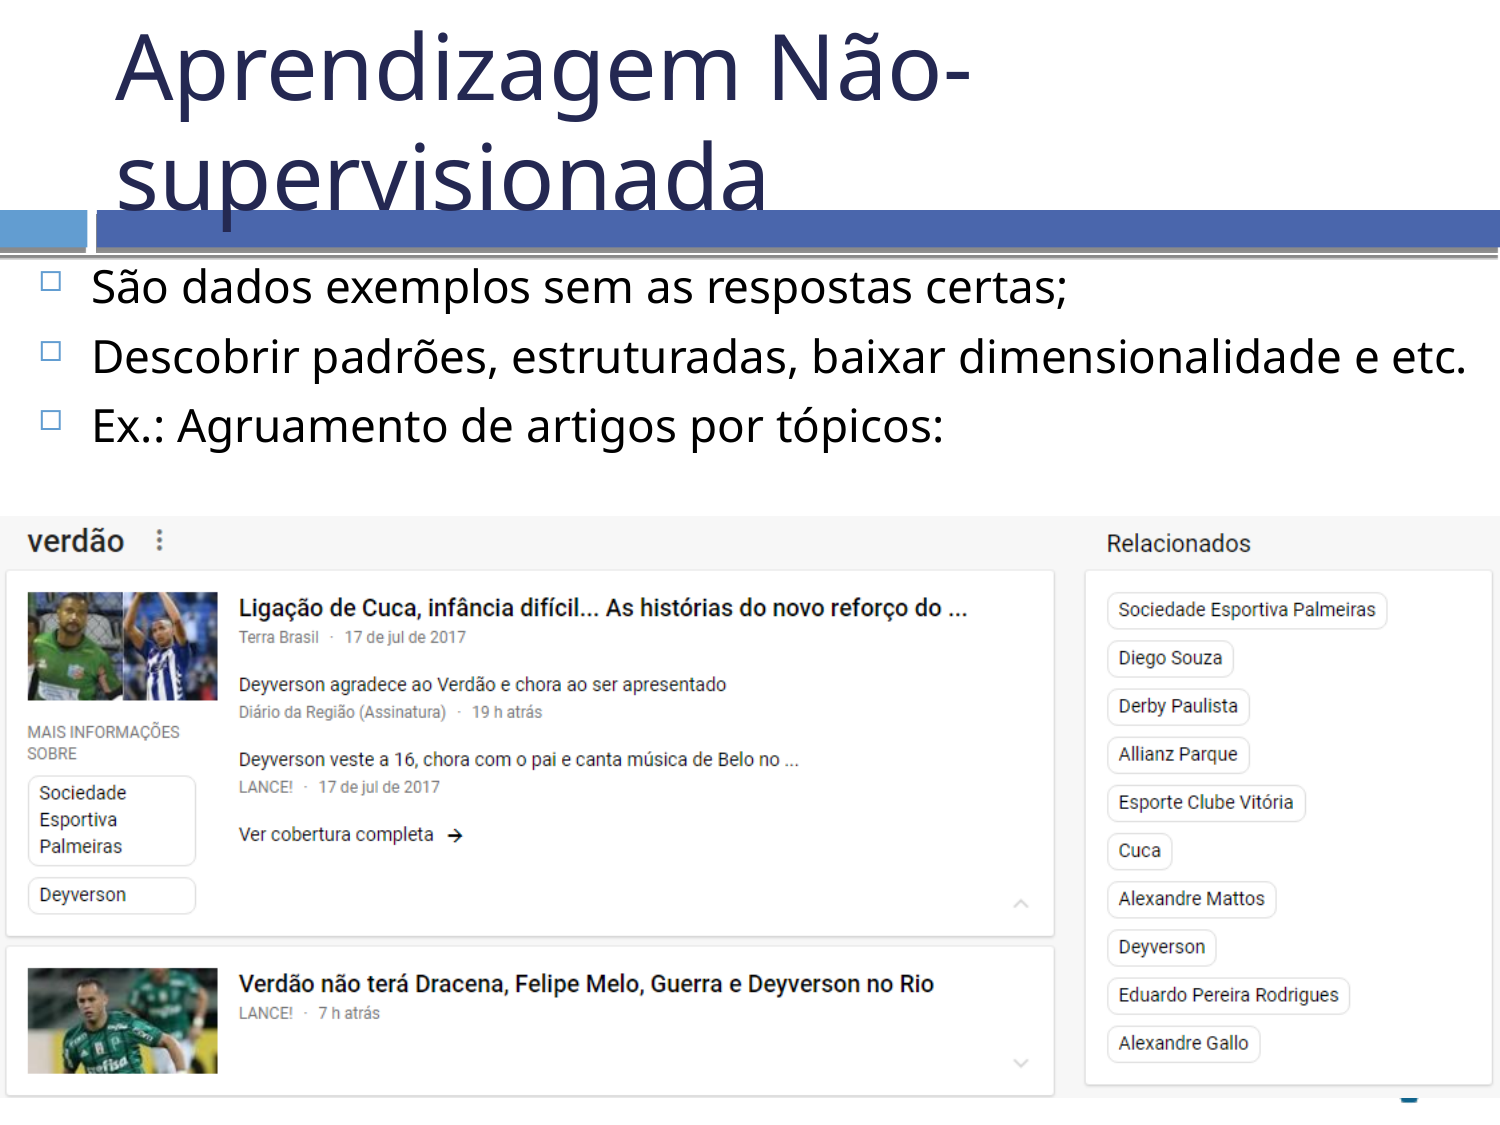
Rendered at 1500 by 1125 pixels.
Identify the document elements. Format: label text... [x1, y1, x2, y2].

title Aprendizagem Não-supervisionada [100, 37, 1438, 200]
list São dados exemplos sem as respostas certas; Descobrir padrões, estruturadas, baixar dimensionalidade e etc. Ex.: Agruamento de artigos por tópicos: [23, 250, 1500, 516]
picture [0, 516, 1500, 1106]
